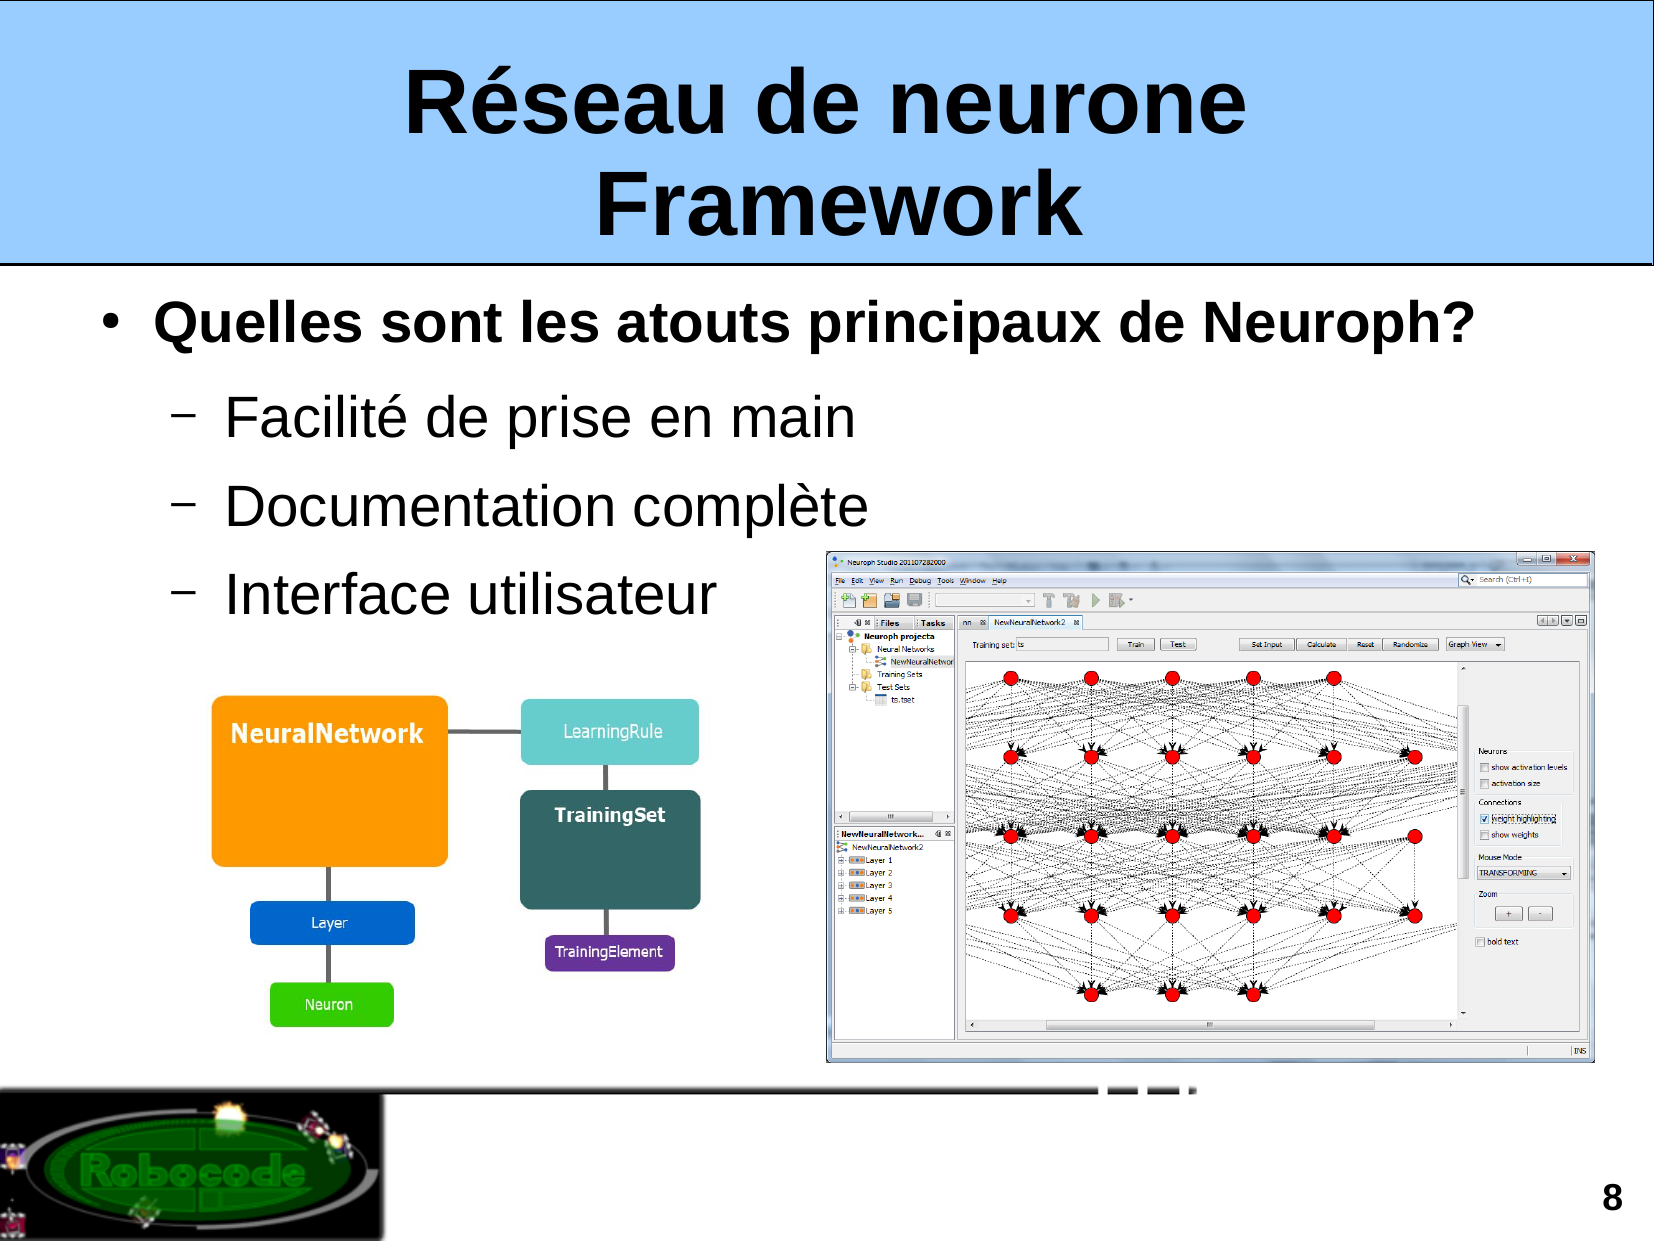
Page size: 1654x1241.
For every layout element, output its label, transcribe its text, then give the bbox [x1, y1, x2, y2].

text_box [0, 0, 1654, 266]
text_box <numéro> [1587, 1169, 1654, 1241]
picture [0, 266, 1625, 1241]
list Quelles sont les atouts principaux de Neuroph? Facilité de prise en main Documentation complète Interface utilisateur [82, 290, 1571, 1109]
title Réseau de neurone Framework [82, 49, 1571, 257]
